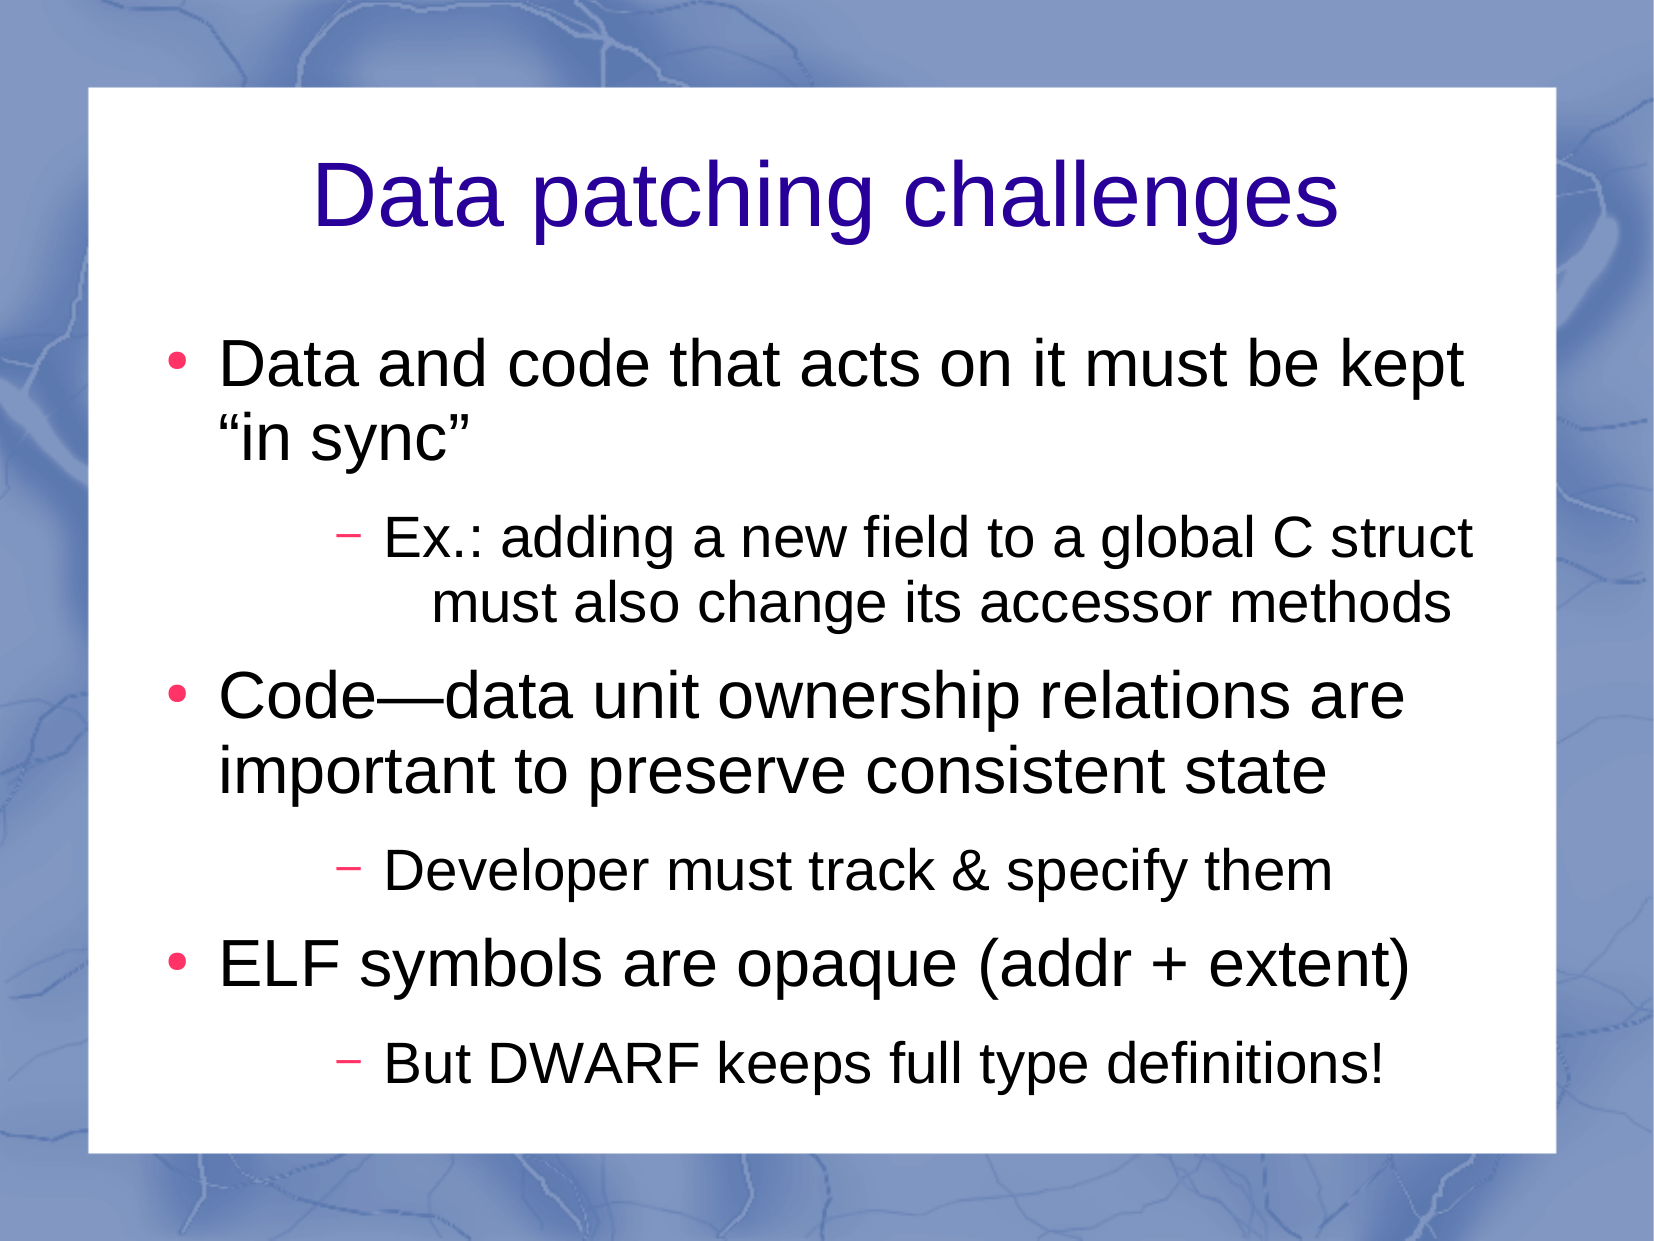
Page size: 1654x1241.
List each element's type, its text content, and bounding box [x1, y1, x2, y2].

title Data patching challenges [118, 98, 1536, 291]
picture [0, 0, 1654, 1241]
list Data and code that acts on it must be kept “in sync” Ex.: adding a new field to a global C struct must also change its accessor methods Code—data unit ownership relations are important to preserve consistent state Developer must track & specify them ELF symbols are opaque (addr + extent) But DWARF keeps full type definitions! [147, 325, 1506, 1130]
